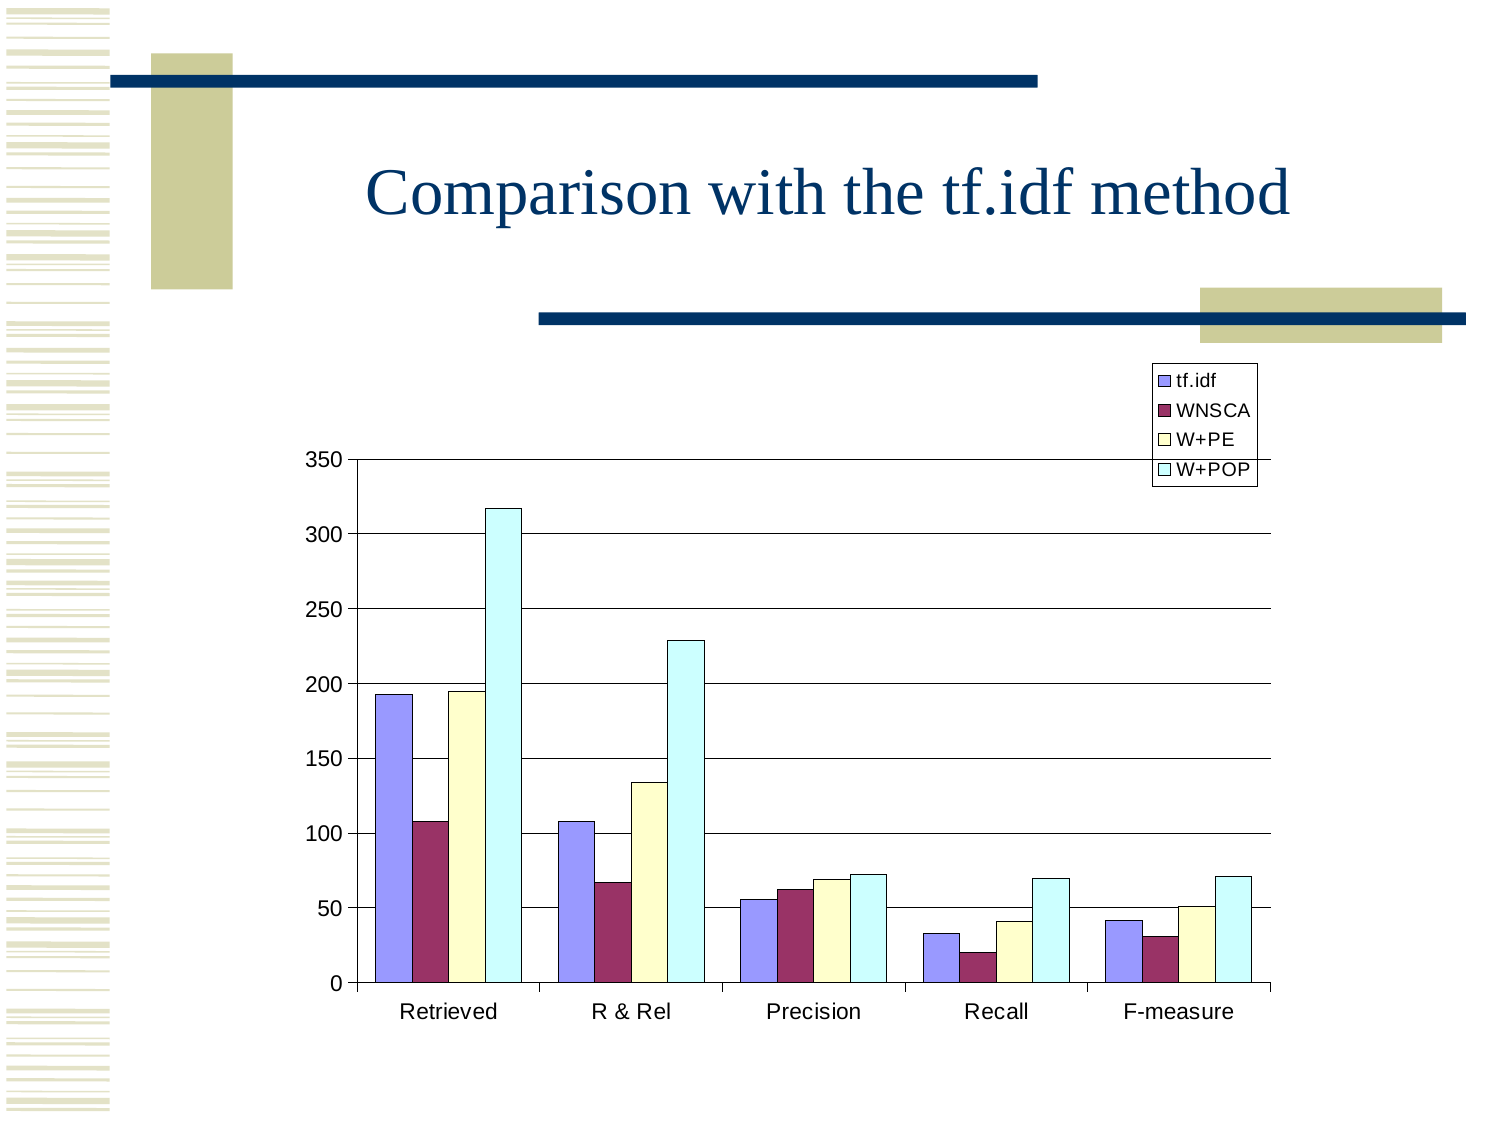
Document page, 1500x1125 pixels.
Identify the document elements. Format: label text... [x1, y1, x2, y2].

title Comparison with the tf.idf method [224, 86, 1434, 301]
chart [5, 344, 1300, 1027]
